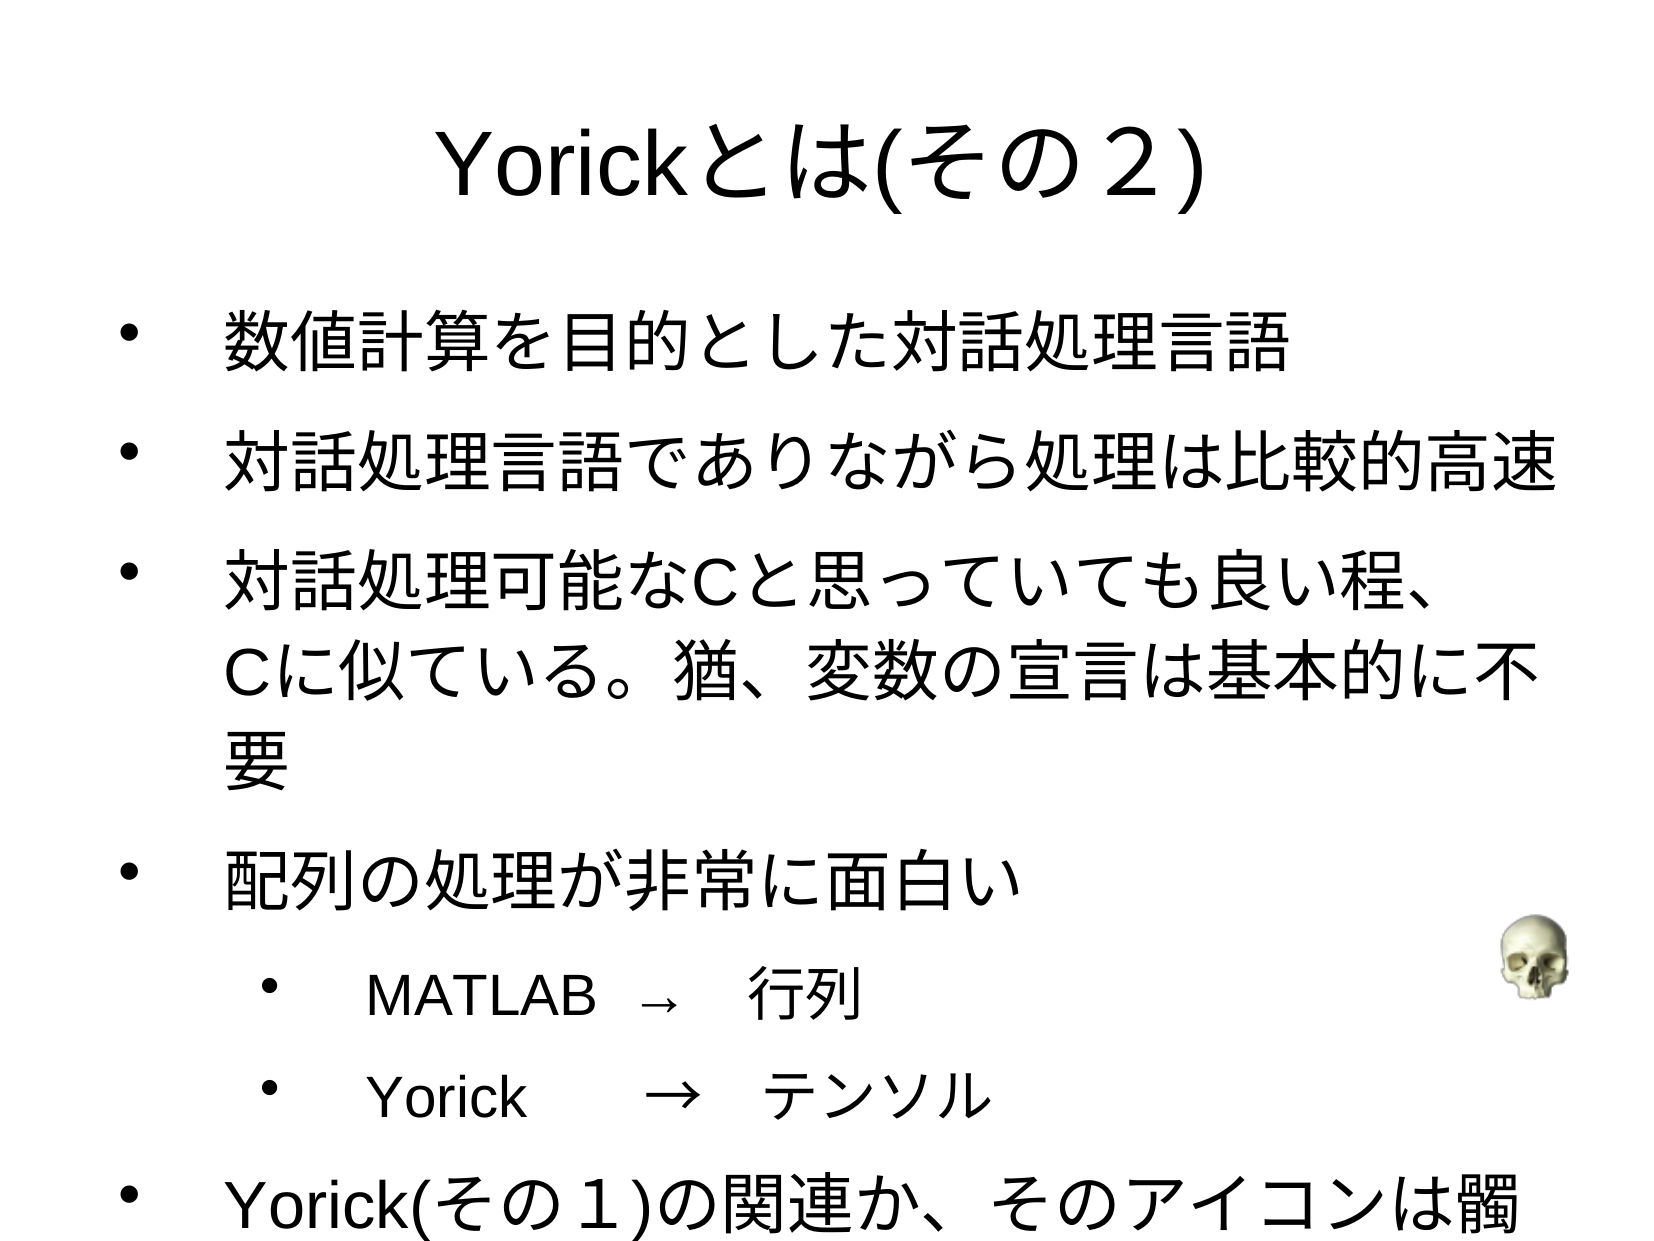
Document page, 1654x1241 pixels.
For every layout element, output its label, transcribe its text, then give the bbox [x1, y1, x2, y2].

picture [1490, 913, 1580, 1002]
list 数値計算を目的とした対話処理言語 対話処理言語でありながら処理は比較的高速 対話処理可能なCと思っていても良い程、 Cに似ている。猶、変数の宣言は基本的に不要 配列の処理が非常に面白い MATLAB → 行列 Yorick → テンソル Yorick(その１)の関連か、そのアイコンは髑髏 [82, 290, 1571, 1109]
title Yorickとは(その２)‏ [76, 59, 1565, 252]
